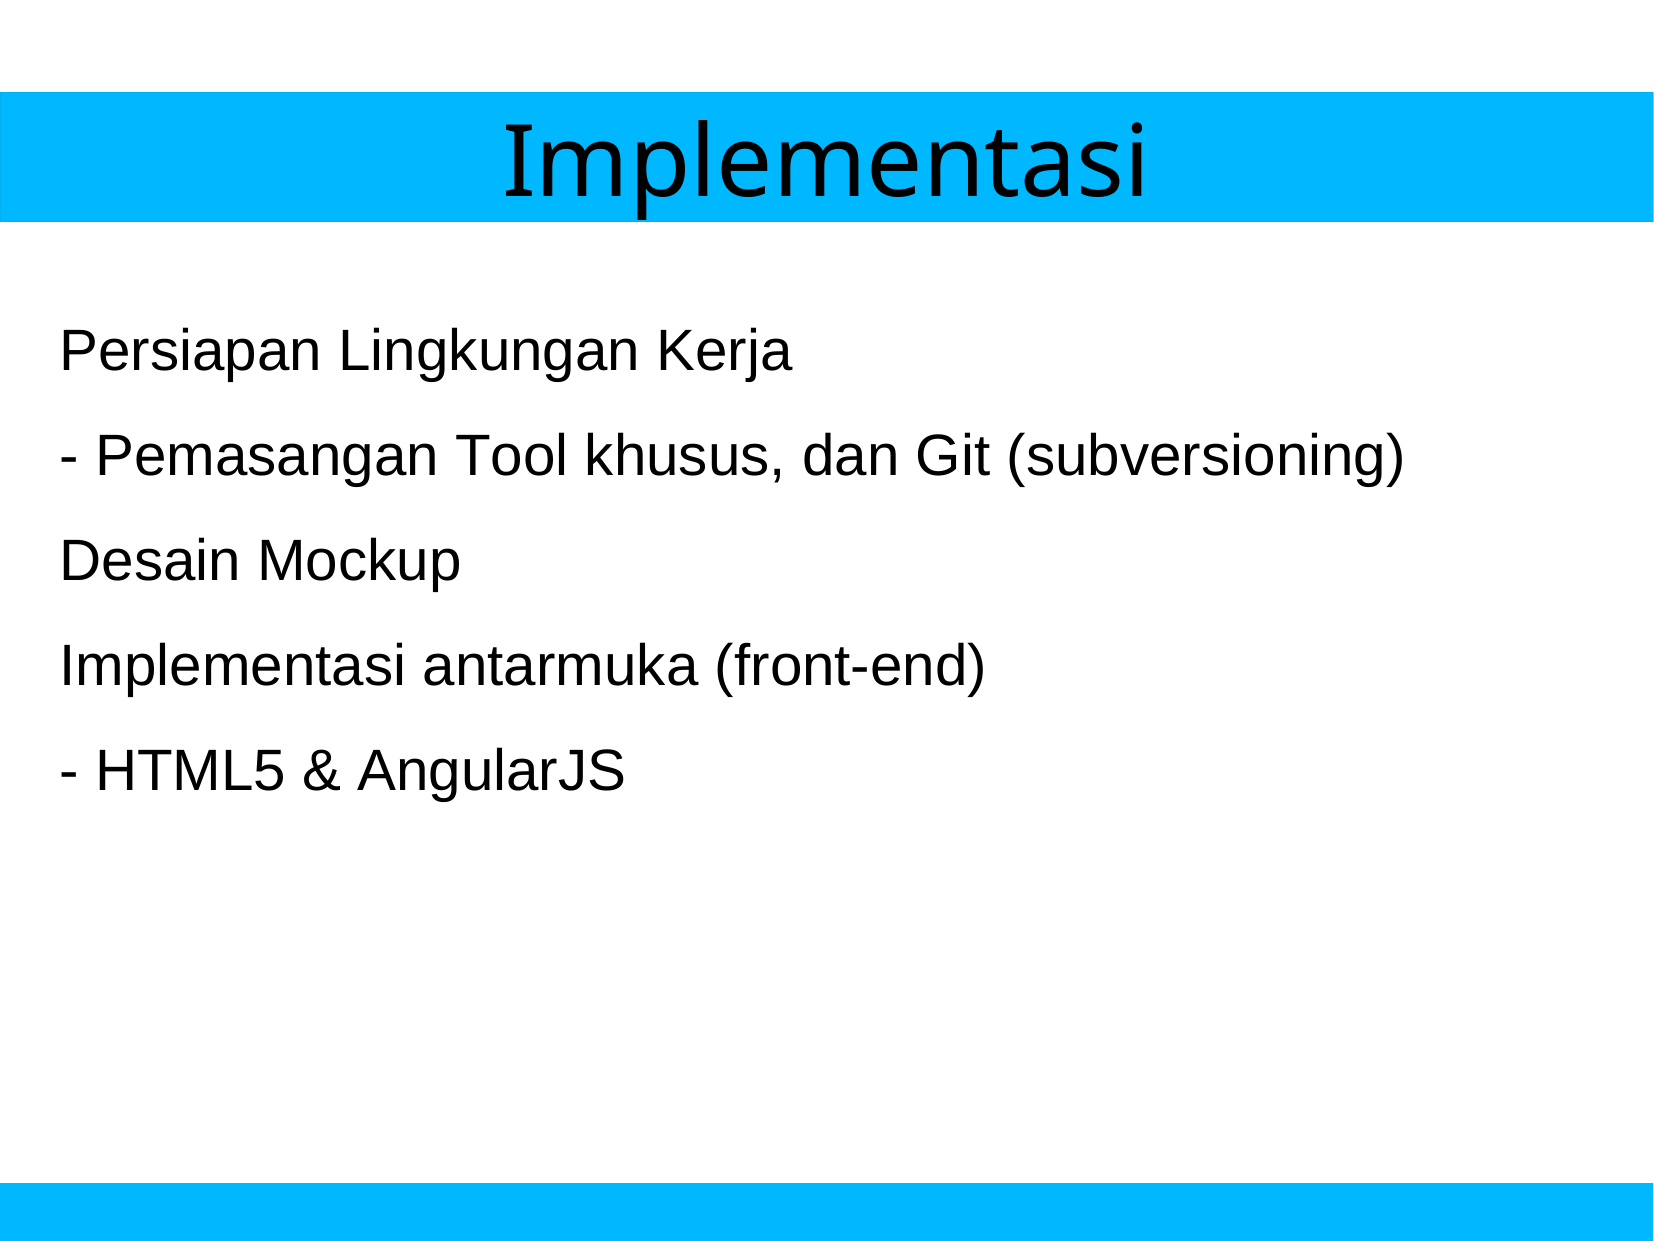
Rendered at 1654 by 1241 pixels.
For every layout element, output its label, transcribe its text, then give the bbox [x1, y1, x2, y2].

text_box [0, 1182, 1654, 1241]
text_box Persiapan Lingkungan Kerja - Pemasangan Tool khusus, dan Git (subversioning) Desain Mockup Implementasi antarmuka (front-end) - HTML5 & AngularJS [45, 269, 1621, 915]
text_box [0, 92, 82, 222]
text_box Implementasi [82, 49, 1571, 257]
text_box [1571, 92, 1654, 222]
